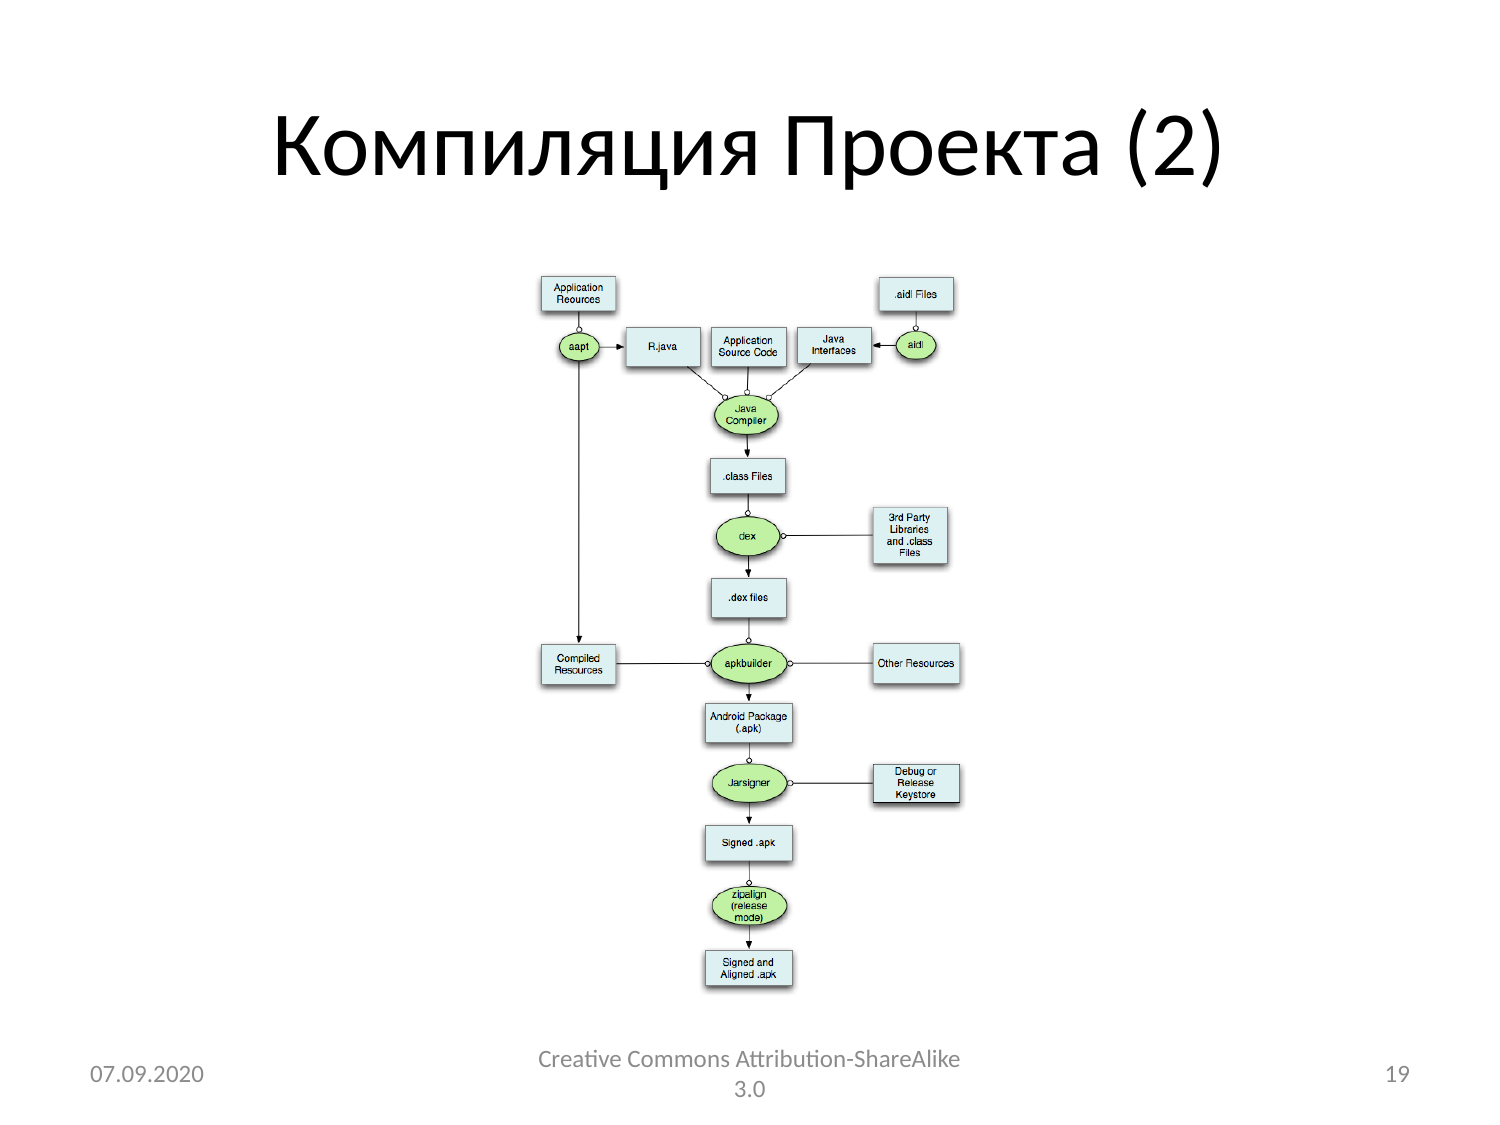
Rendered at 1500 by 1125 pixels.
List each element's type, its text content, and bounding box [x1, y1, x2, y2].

footer Creative Commons Attribution-ShareAlike 3.0 [512, 1042, 988, 1103]
picture [524, 262, 976, 1005]
title Компиляция Проекта (2) [75, 45, 1425, 233]
slide_number <number> [1074, 1042, 1425, 1103]
